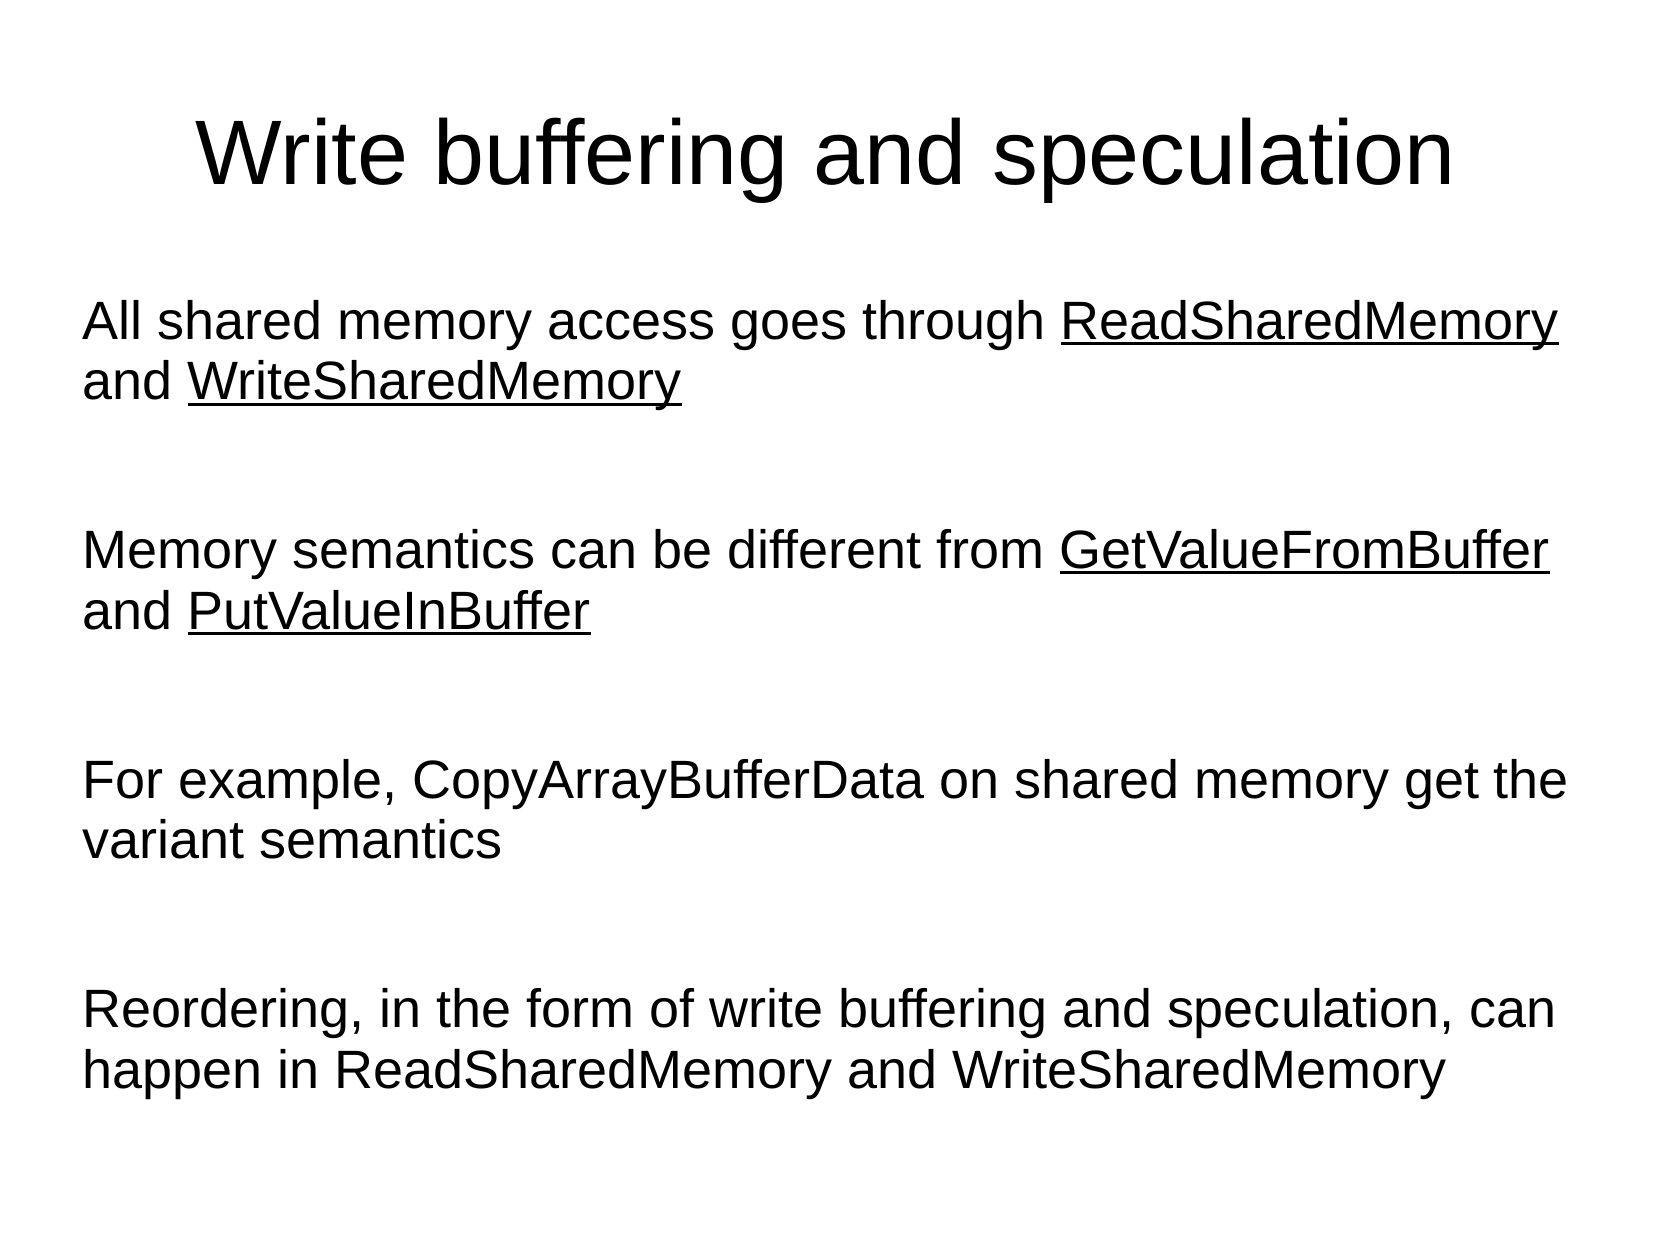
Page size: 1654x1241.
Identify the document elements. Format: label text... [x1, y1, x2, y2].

list All shared memory access goes through ReadSharedMemory and WriteSharedMemory Memory semantics can be different from GetValueFromBuffer and PutValueInBuffer For example, CopyArrayBufferData on shared memory get the variant semantics Reordering, in the form of write buffering and speculation, can happen in ReadSharedMemory and WriteSharedMemory [82, 290, 1571, 1156]
title Write buffering and speculation [82, 49, 1571, 257]
